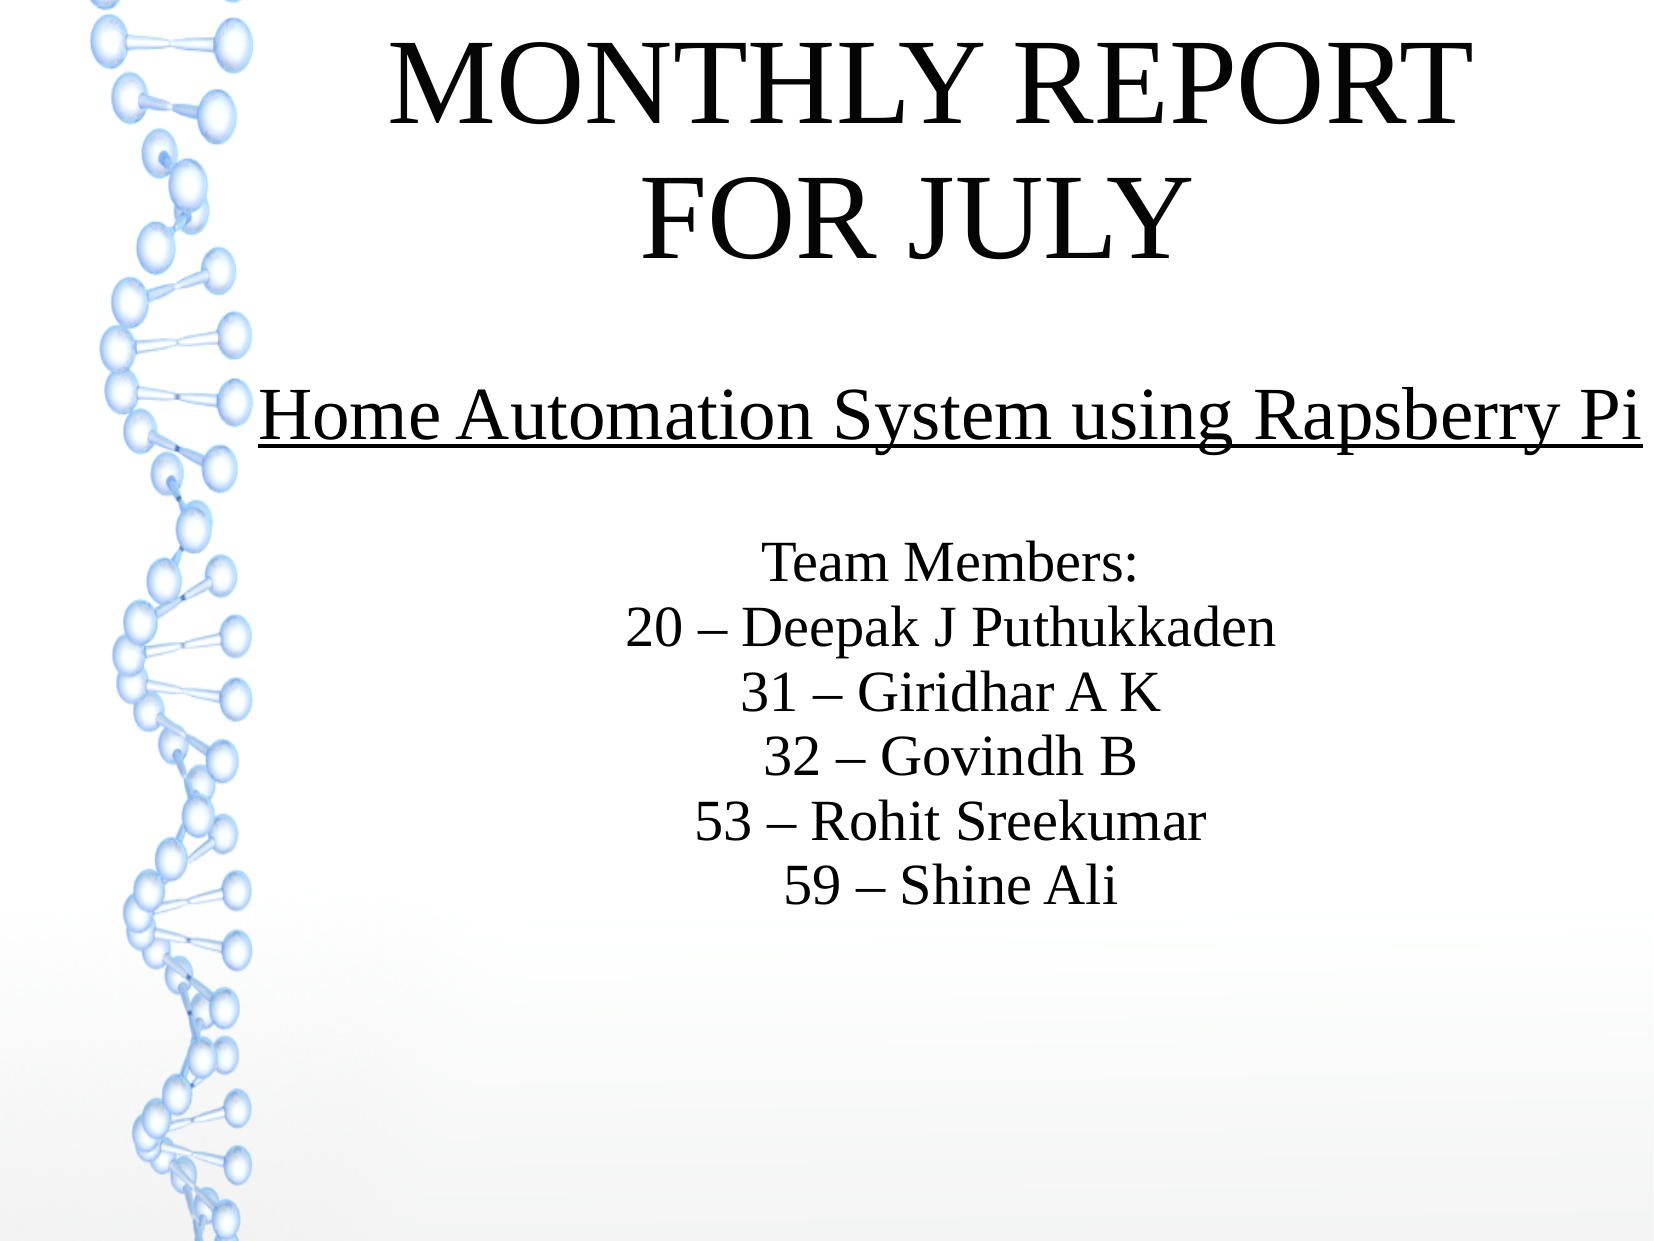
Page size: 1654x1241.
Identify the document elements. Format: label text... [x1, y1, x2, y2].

subtitle Home Automation System using Rapsberry Pi Team Members: 20 – Deepak J Puthukkaden 31 – Giridhar A K 32 – Govindh B 53 – Rohit Sreekumar 59 – Shine Ali [248, 271, 1654, 1019]
picture [0, 0, 1654, 1241]
title MONTHLY REPORT FOR JULY [265, 14, 1595, 271]
